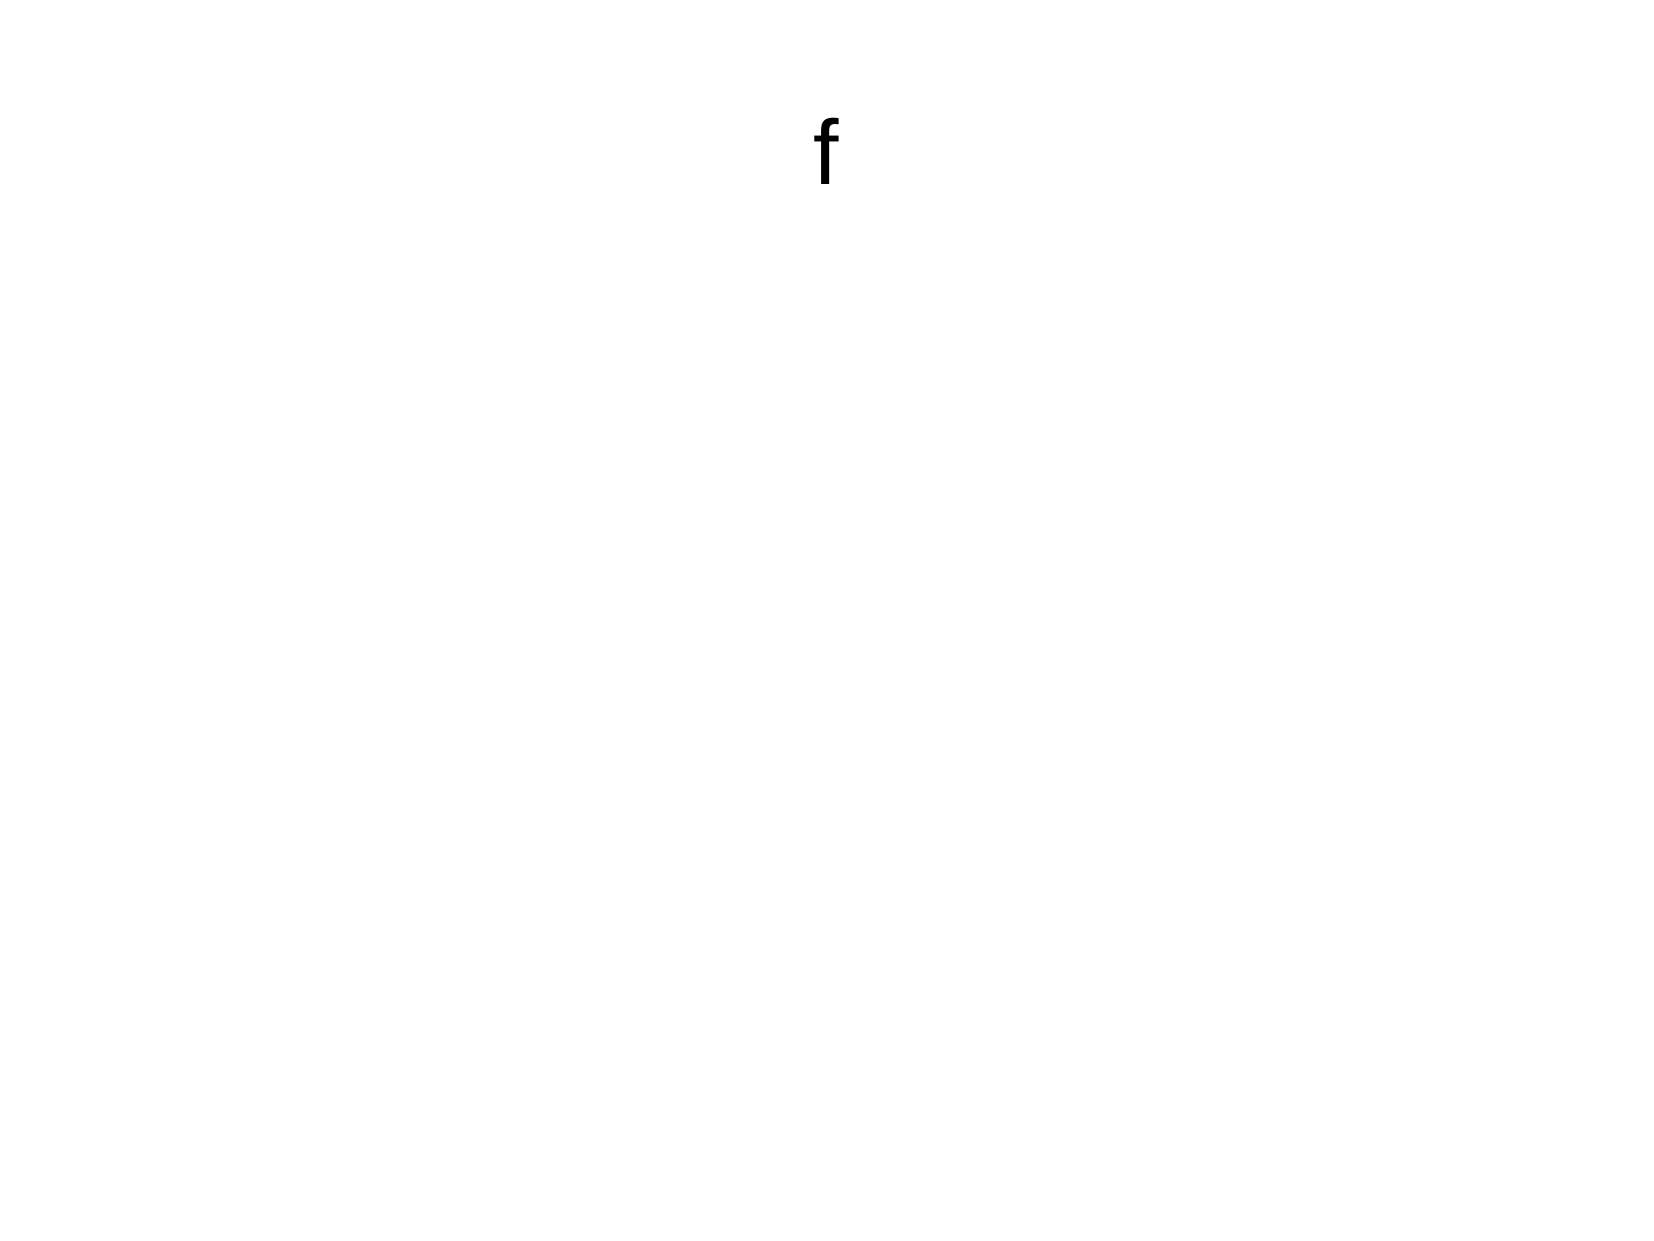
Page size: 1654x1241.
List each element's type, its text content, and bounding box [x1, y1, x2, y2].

title f [82, 49, 1571, 257]
